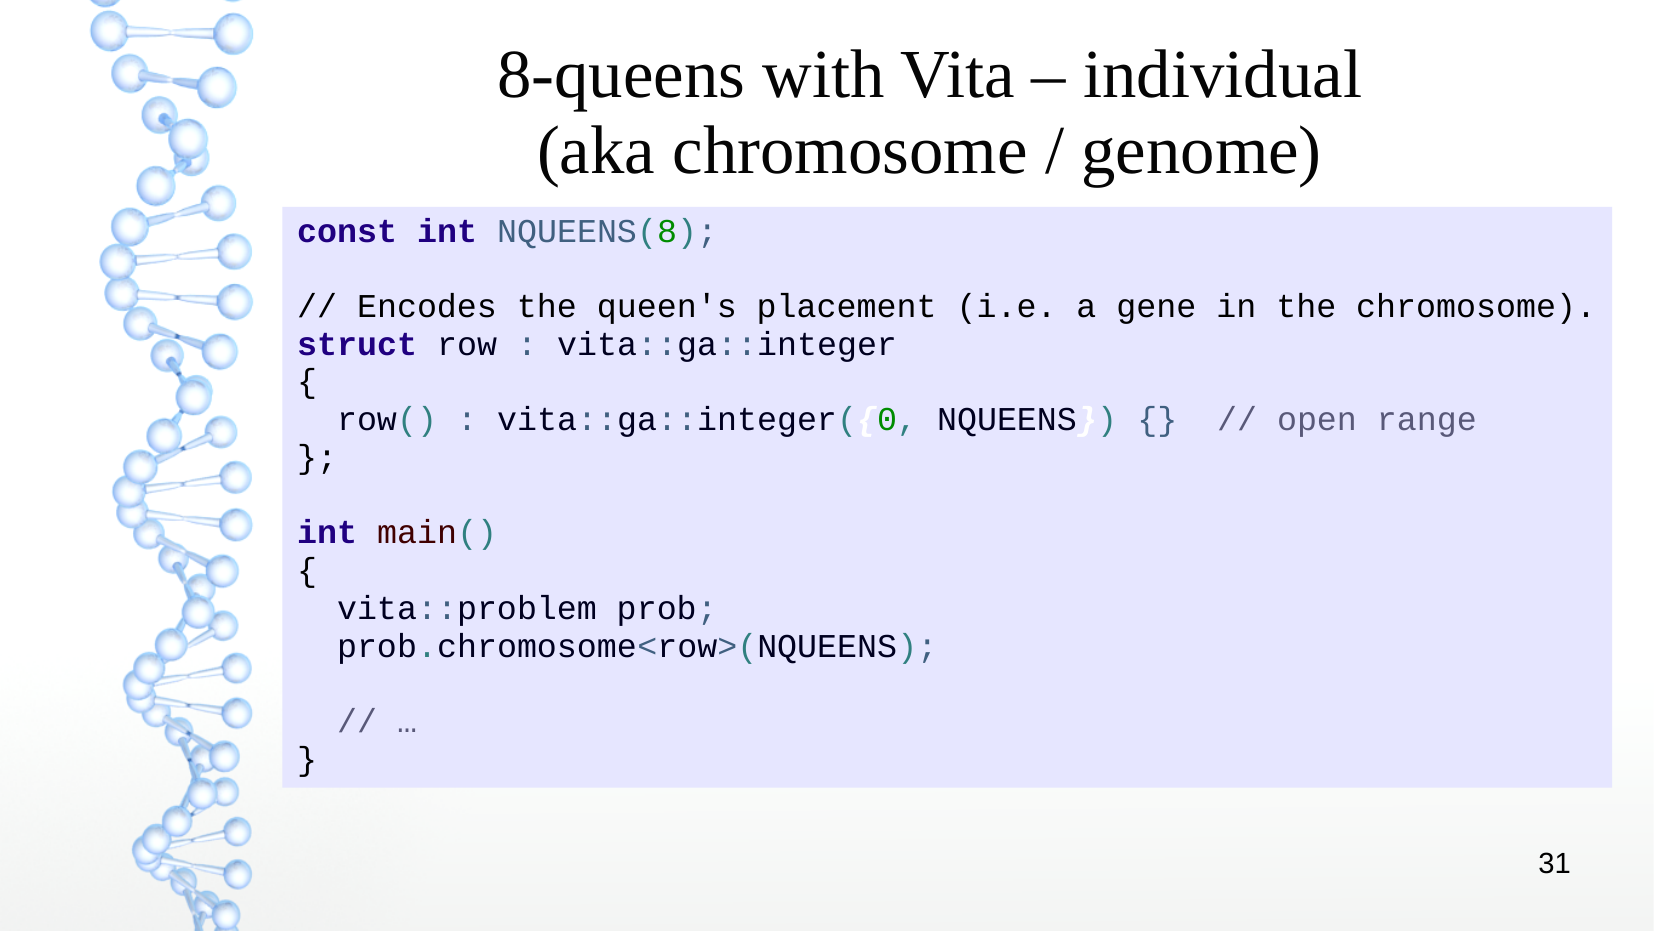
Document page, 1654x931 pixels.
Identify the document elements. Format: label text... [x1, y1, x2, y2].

picture [0, 0, 1654, 931]
text_box const int NQUEENS(8); // Encodes the queen's placement (i.e. a gene in the chromosome). struct row : vita::ga::integer { row() : vita::ga::integer({0, NQUEENS}) {} // open range }; int main() { vita::problem prob; prob.chromosome<row>(NQUEENS); // … } [282, 206, 1613, 788]
title 8-queens with Vita – individual (aka chromosome / genome) [265, 35, 1595, 189]
